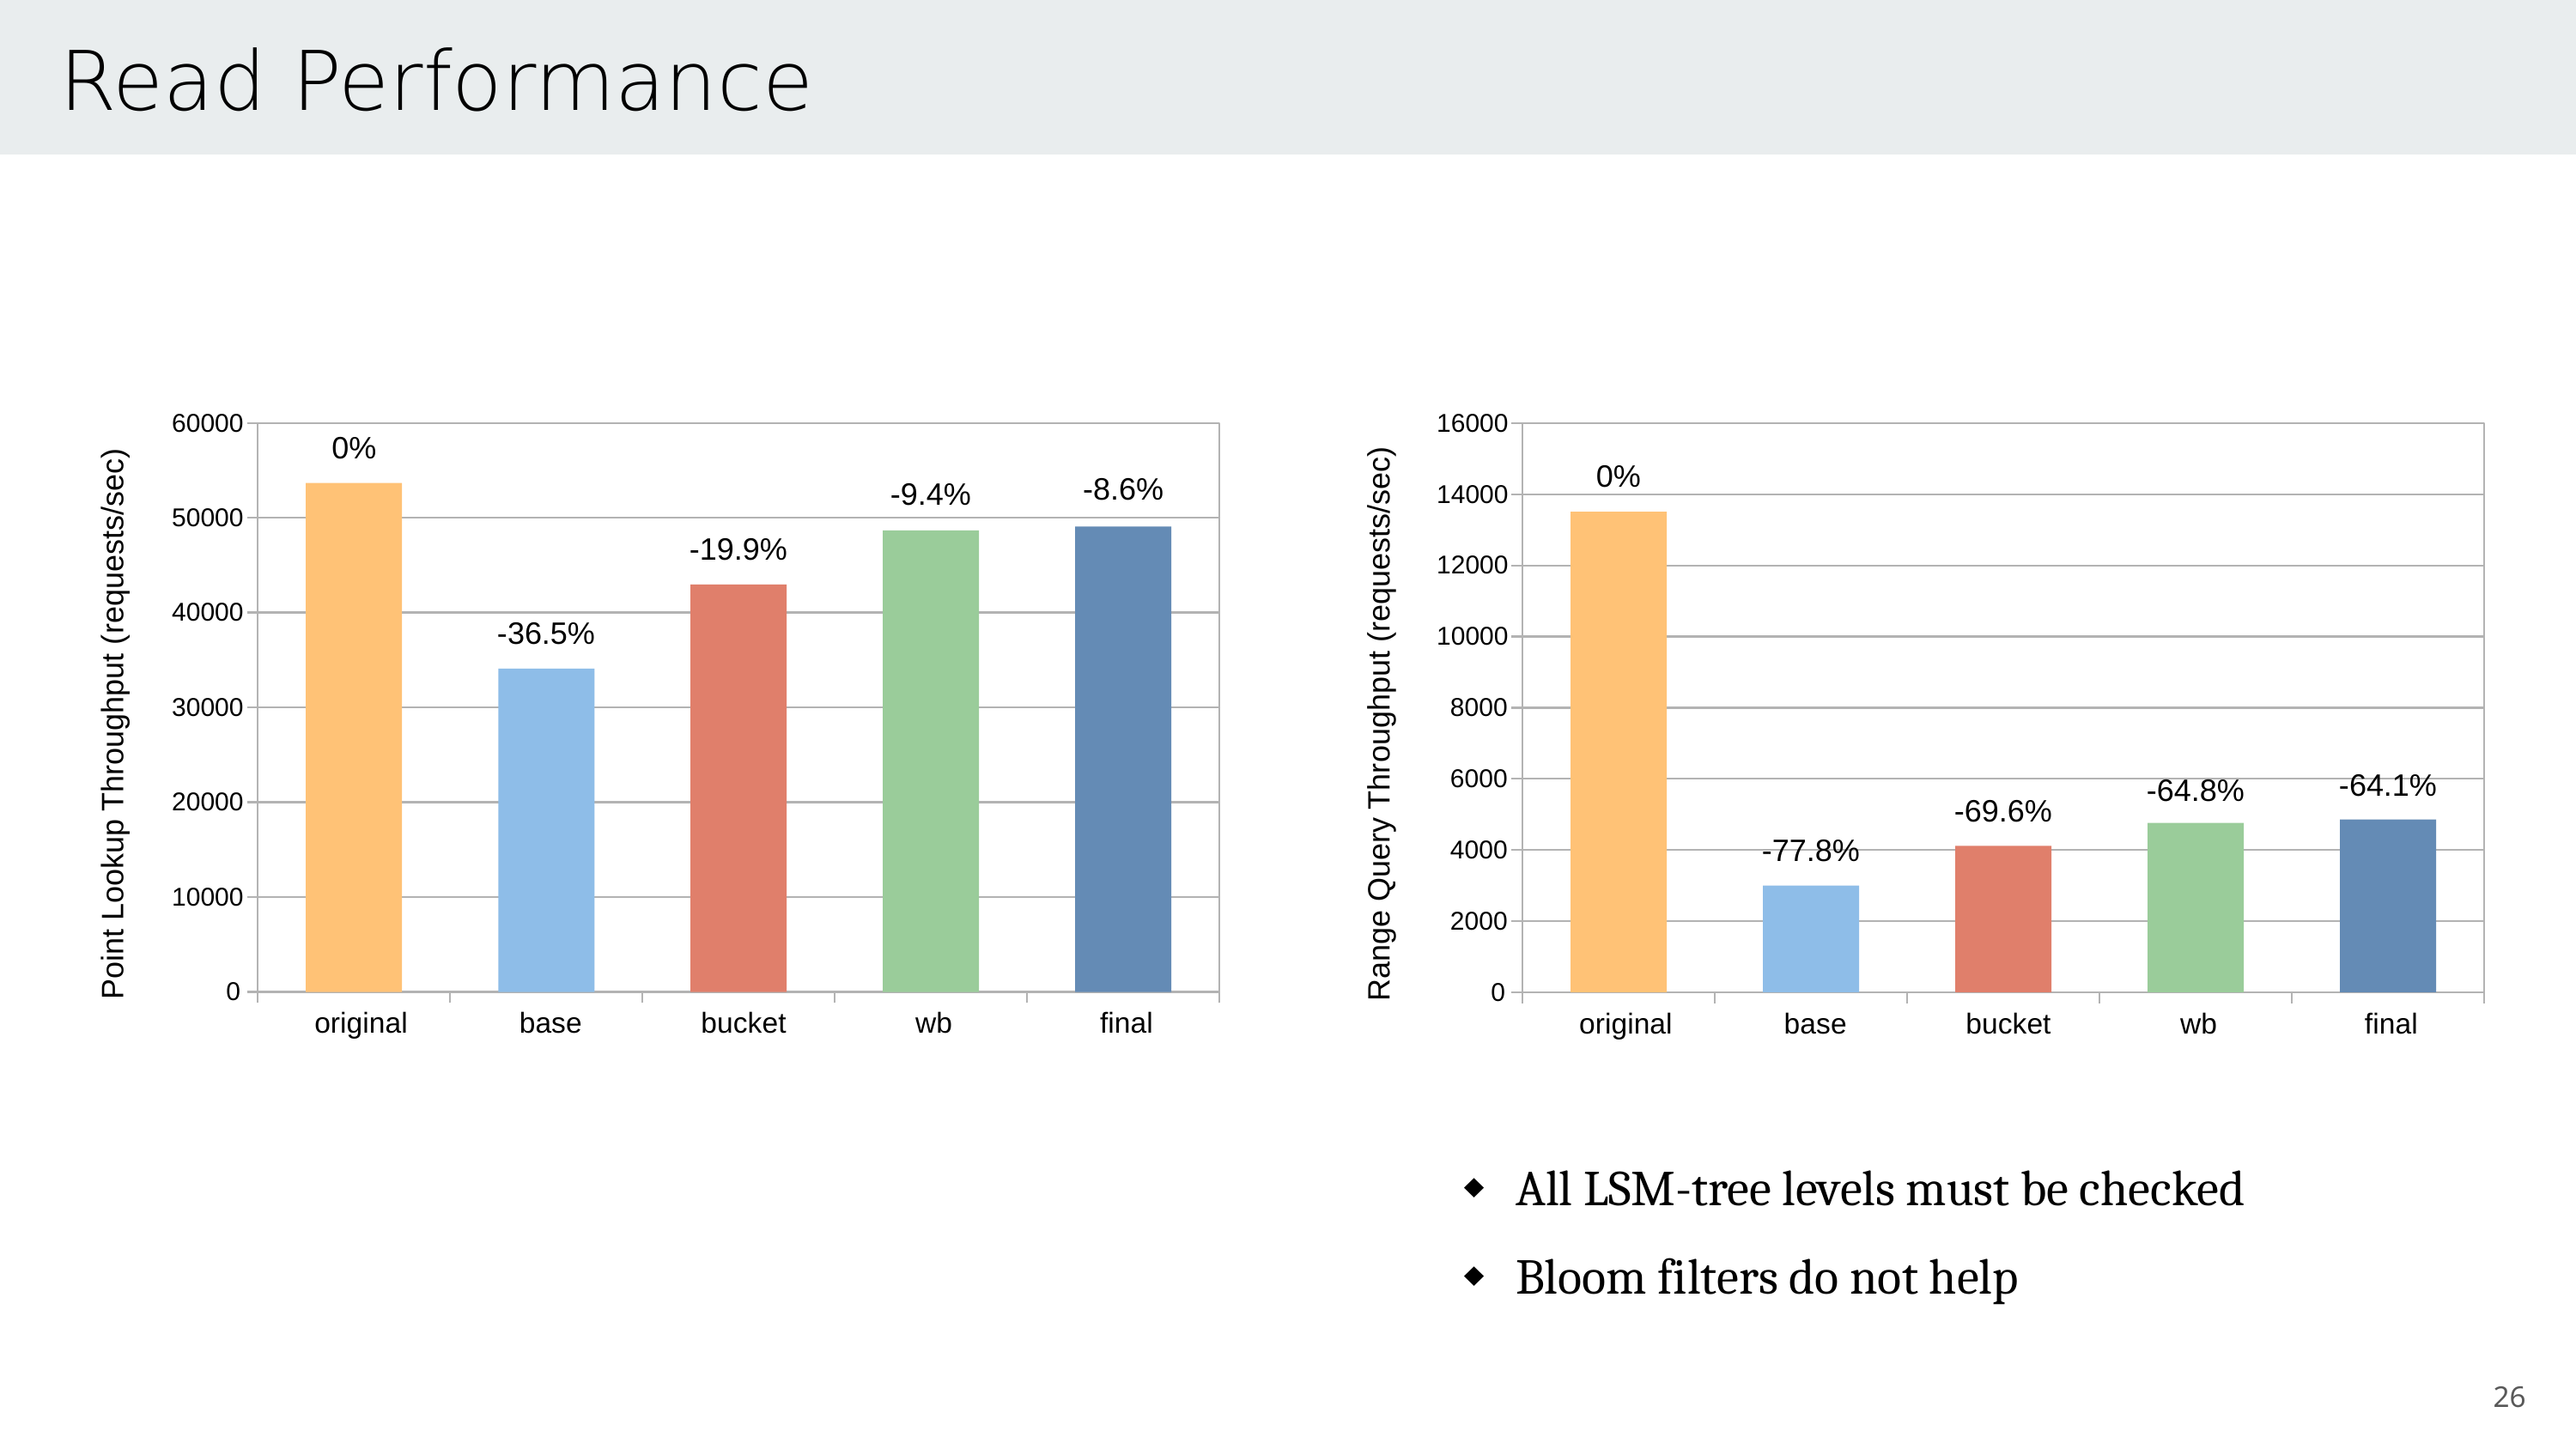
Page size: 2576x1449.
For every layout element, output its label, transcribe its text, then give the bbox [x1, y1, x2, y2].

text_box Bloom filters do not help [1451, 1242, 2057, 1314]
picture [1340, 396, 2508, 1053]
text_box All LSM-tree levels must be checked [1451, 1154, 2290, 1227]
picture [75, 396, 1243, 1053]
title Read Performance [59, 6, 2226, 158]
